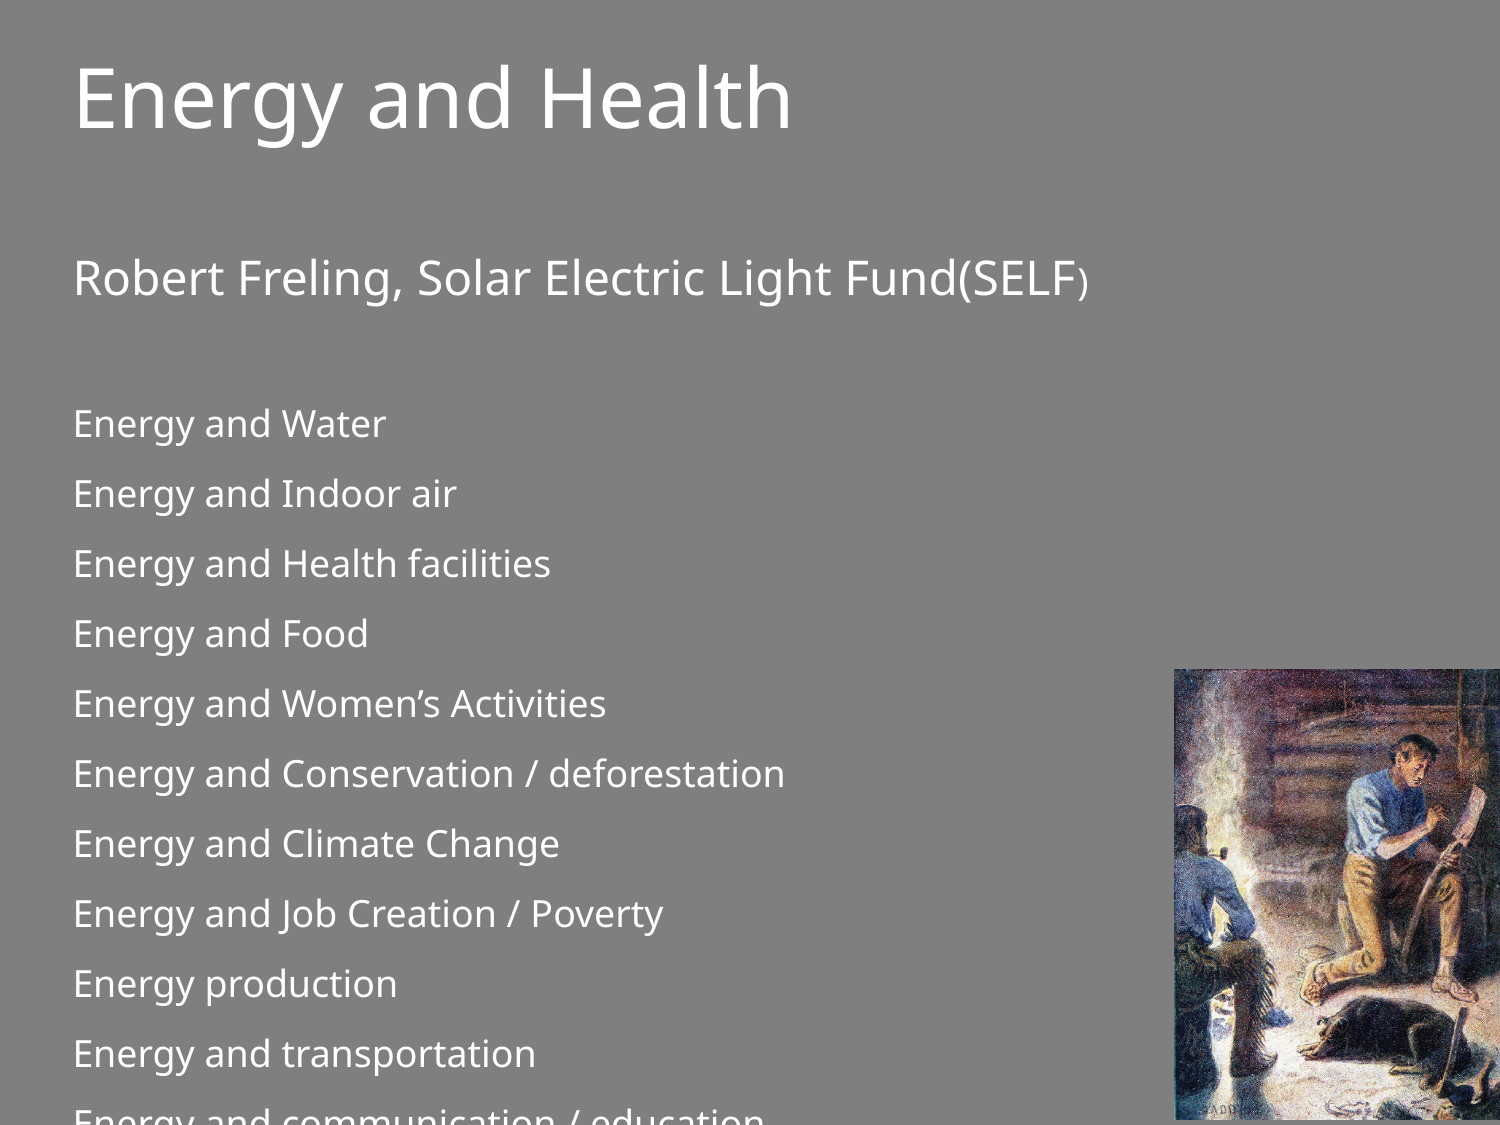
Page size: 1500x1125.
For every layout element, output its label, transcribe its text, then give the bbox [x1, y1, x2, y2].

picture [1174, 669, 1500, 1120]
list Robert Freling, Solar Electric Light Fund(SELF) Energy and Water Energy and Indoor air Energy and Health facilities Energy and Food Energy and Women’s Activities Energy and Conservation / deforestation Energy and Climate Change Energy and Job Creation / Poverty Energy production Energy and transportation Energy and communication / education [57, 239, 1318, 1015]
title Energy and Health [57, 37, 1318, 213]
